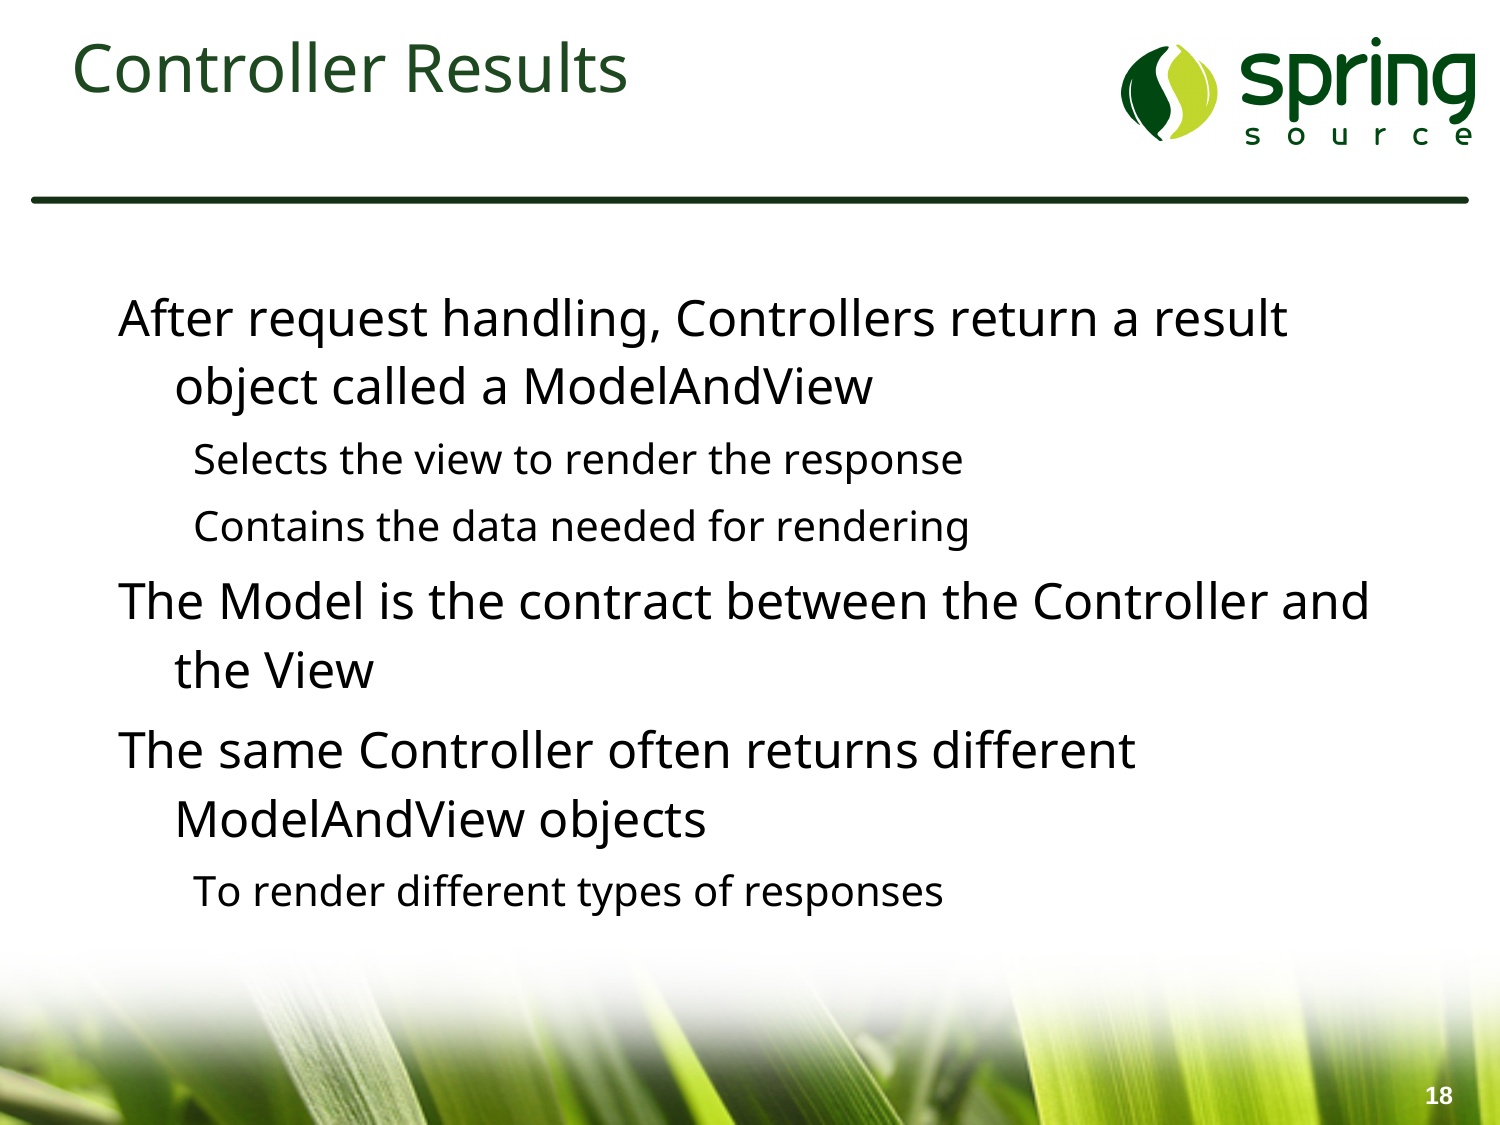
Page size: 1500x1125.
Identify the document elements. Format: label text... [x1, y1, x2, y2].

picture [0, 944, 1500, 1125]
picture [1121, 37, 1475, 145]
list After request handling, Controllers return a result object called a ModelAndView Selects the view to render the response Contains the data needed for rendering The Model is the contract between the Controller and the View The same Controller often returns different ModelAndView objects To render different types of responses [103, 275, 1394, 938]
title Controller Results [56, 13, 1089, 176]
